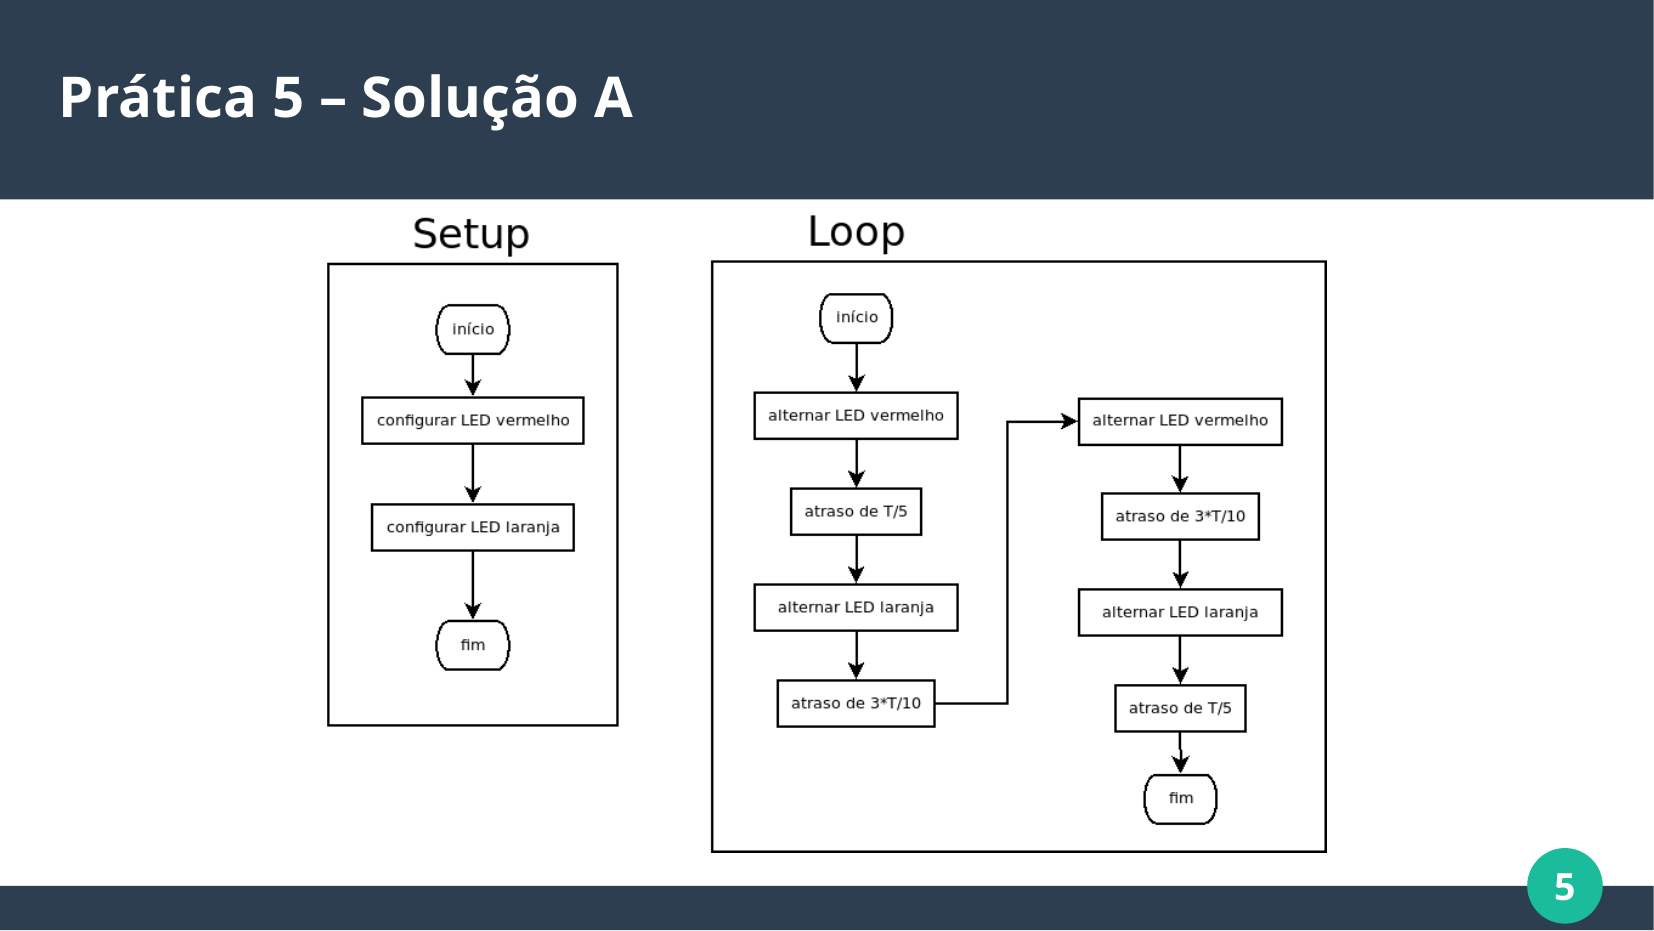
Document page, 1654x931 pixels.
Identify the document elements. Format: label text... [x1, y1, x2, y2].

picture [326, 207, 1327, 853]
title Prática 5 – Solução A [59, 37, 1595, 155]
